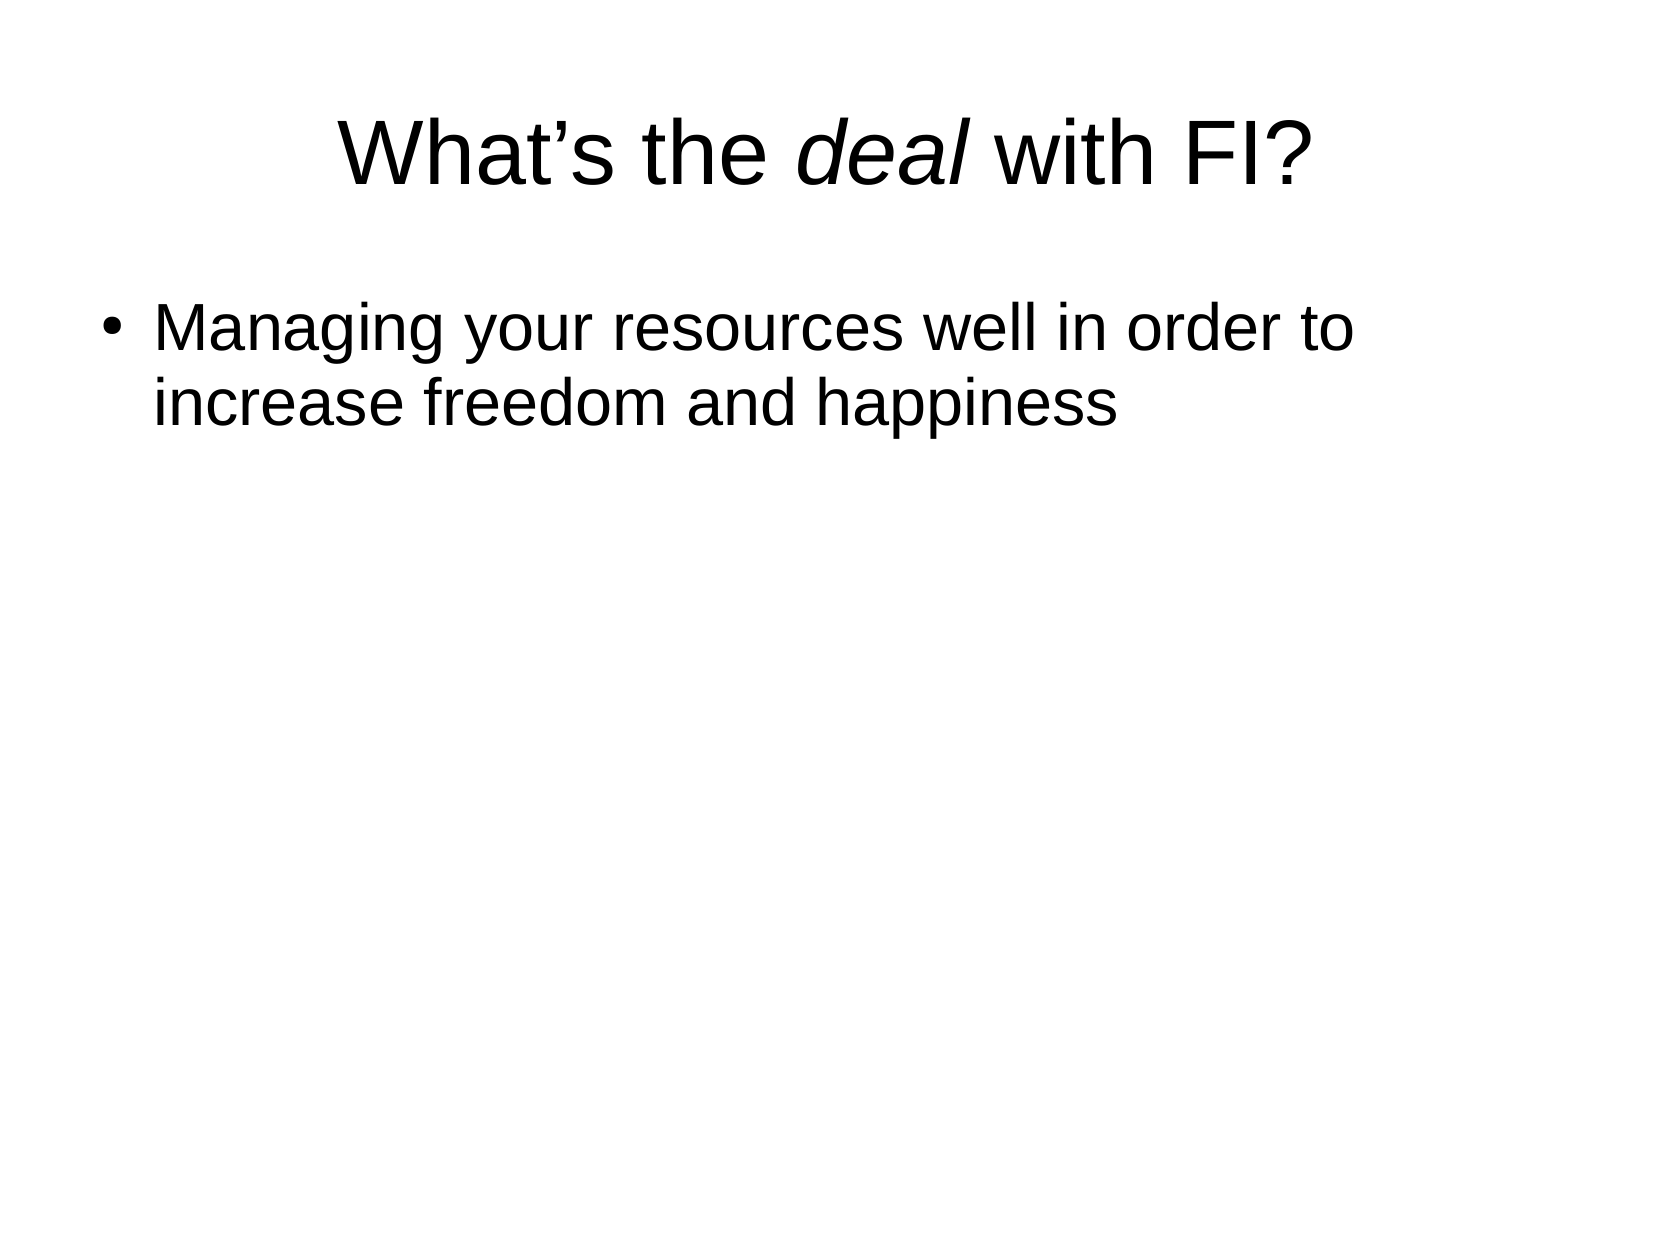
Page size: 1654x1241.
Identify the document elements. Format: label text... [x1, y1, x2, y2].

list Managing your resources well in order to increase freedom and happiness [82, 290, 1571, 1010]
title What’s the deal with FI? [82, 49, 1571, 257]
